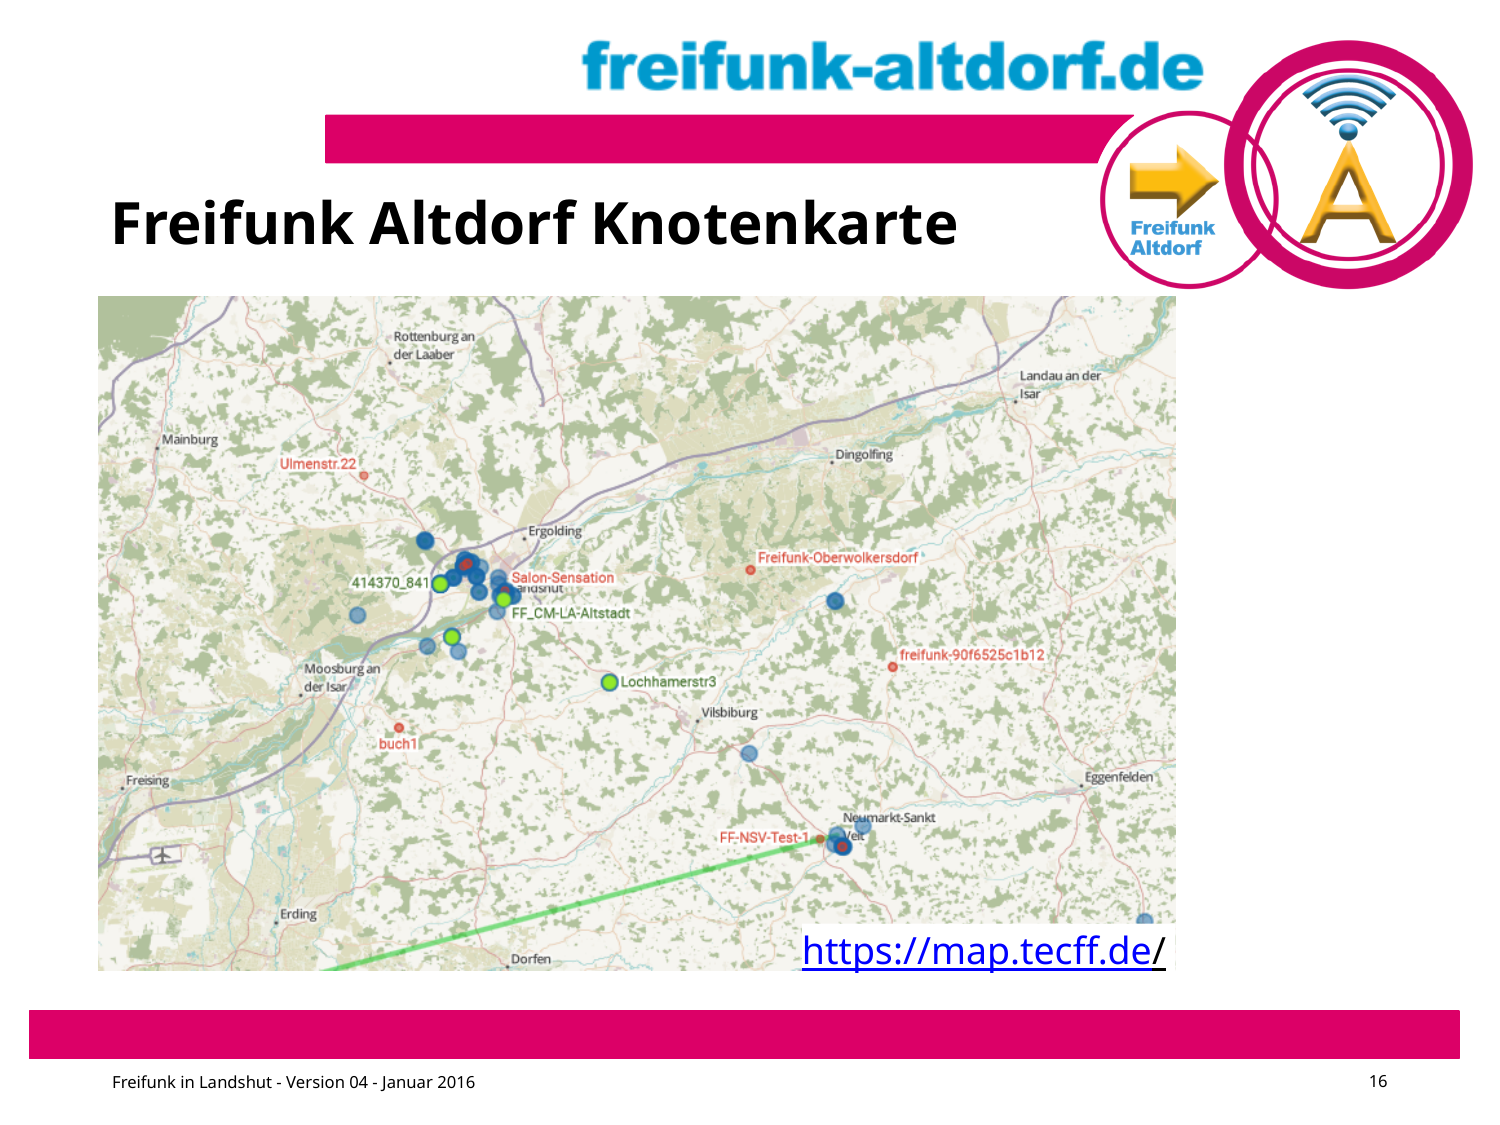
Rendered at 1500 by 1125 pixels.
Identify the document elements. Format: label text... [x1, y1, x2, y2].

text_box https://map.tecff.de/ [801, 923, 1176, 979]
footer Freifunk in Landshut - Version 04 - Januar 2016 [112, 1058, 1090, 1106]
picture [98, 24, 1474, 971]
slide_number <Foliennummer> [1107, 1058, 1388, 1106]
title Freifunk Altdorf Knotenkarte [110, 160, 1093, 282]
